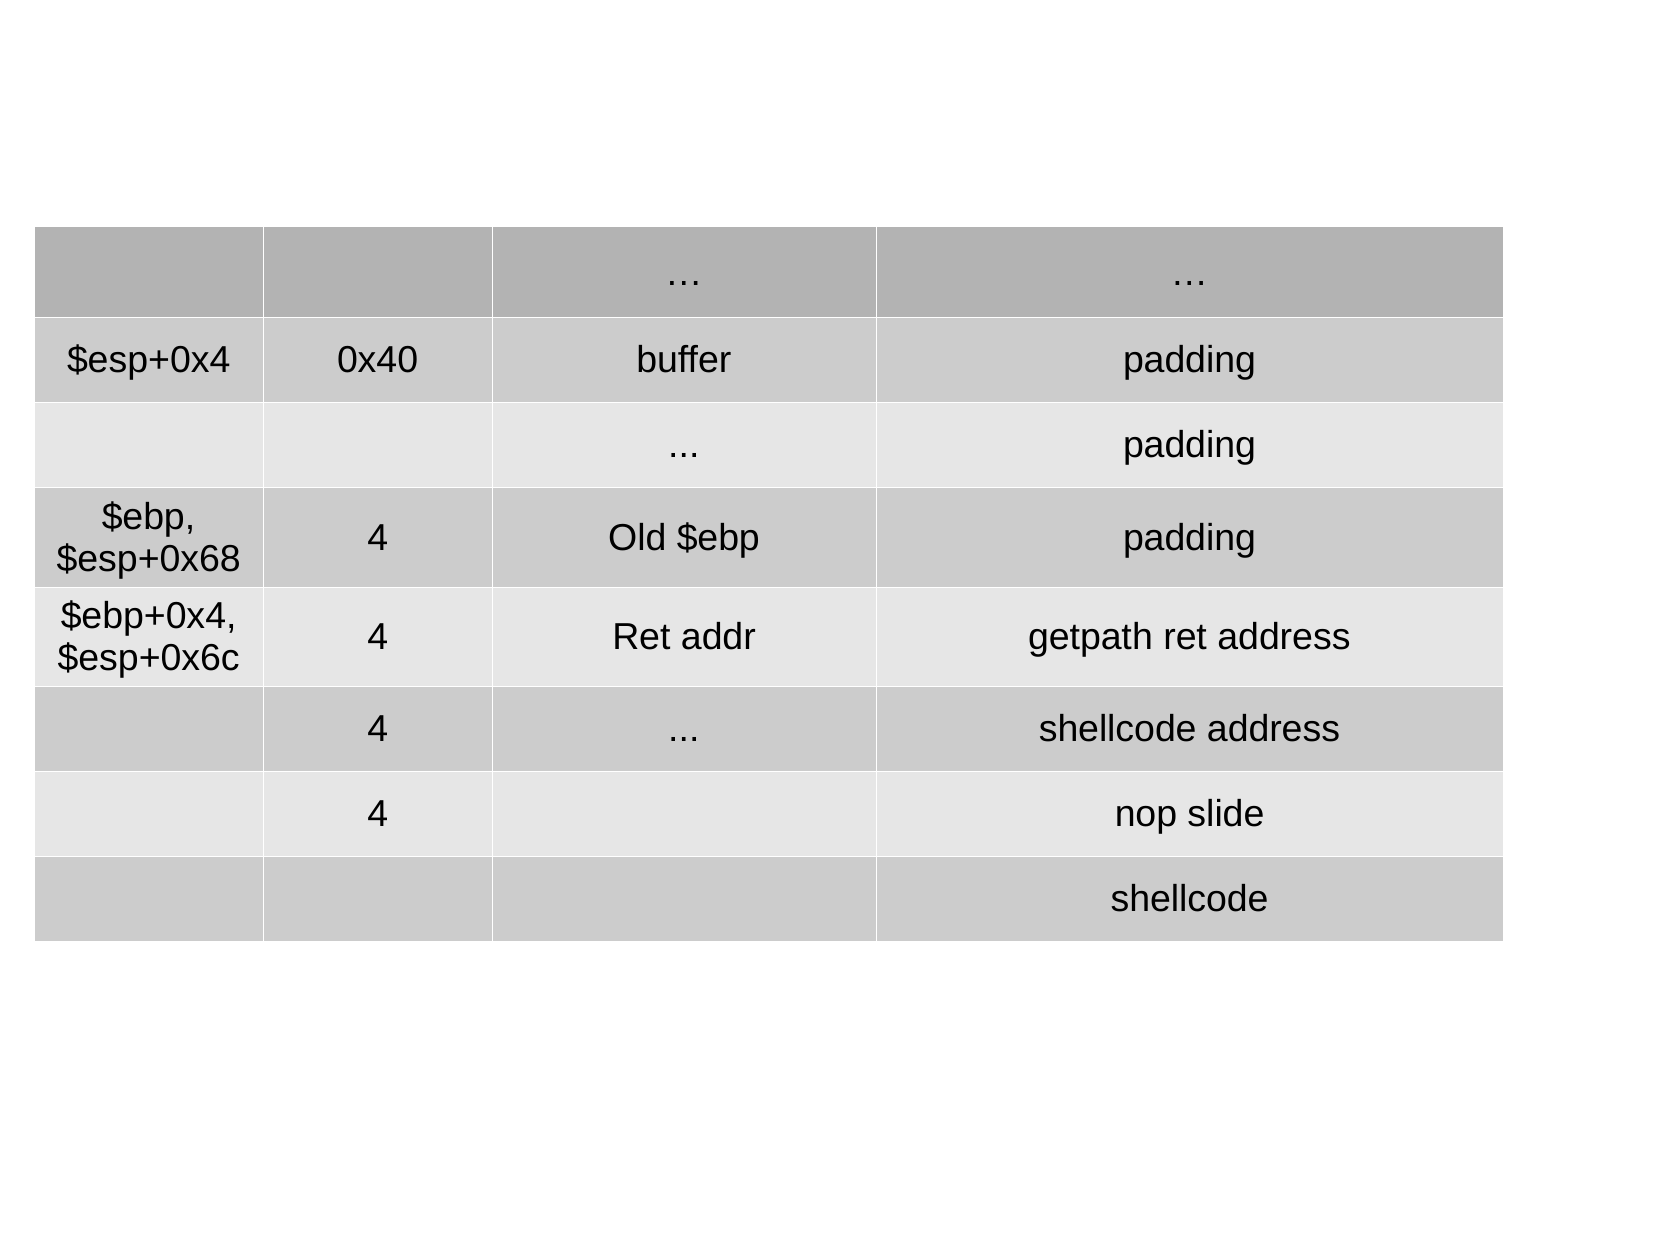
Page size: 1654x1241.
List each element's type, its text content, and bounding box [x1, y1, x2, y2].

table_cell [35, 857, 263, 941]
table_cell shellcode [877, 857, 1503, 941]
table_cell [264, 857, 492, 941]
table_cell 4 [264, 588, 492, 686]
table_cell Old $ebp [493, 488, 876, 587]
table_cell ... [493, 403, 876, 487]
table_cell 0x40 [264, 318, 492, 402]
table_cell [264, 403, 492, 487]
table_cell 4 [264, 687, 492, 771]
table_cell [35, 687, 263, 771]
table_cell buffer [493, 318, 876, 402]
table_cell 4 [264, 772, 492, 856]
table_cell [493, 857, 876, 941]
table_cell shellcode address [877, 687, 1503, 771]
table_cell 4 [264, 488, 492, 587]
table_header [35, 227, 263, 317]
table_cell Ret addr [493, 588, 876, 686]
table_cell padding [877, 403, 1503, 487]
table_cell [493, 772, 876, 856]
table_header … [877, 227, 1503, 317]
table_cell ... [493, 687, 876, 771]
table_cell [35, 772, 263, 856]
table_cell nop slide [877, 772, 1503, 856]
table_header … [493, 227, 876, 317]
table_cell $esp+0x4 [35, 318, 263, 402]
table_cell getpath ret address [877, 588, 1503, 686]
table_cell padding [877, 318, 1503, 402]
table_cell [35, 403, 263, 487]
table_cell padding [877, 488, 1503, 587]
table_cell $ebp+0x4, $esp+0x6c [35, 588, 263, 686]
table_header [264, 227, 492, 317]
table_cell $ebp, $esp+0x68 [35, 488, 263, 587]
